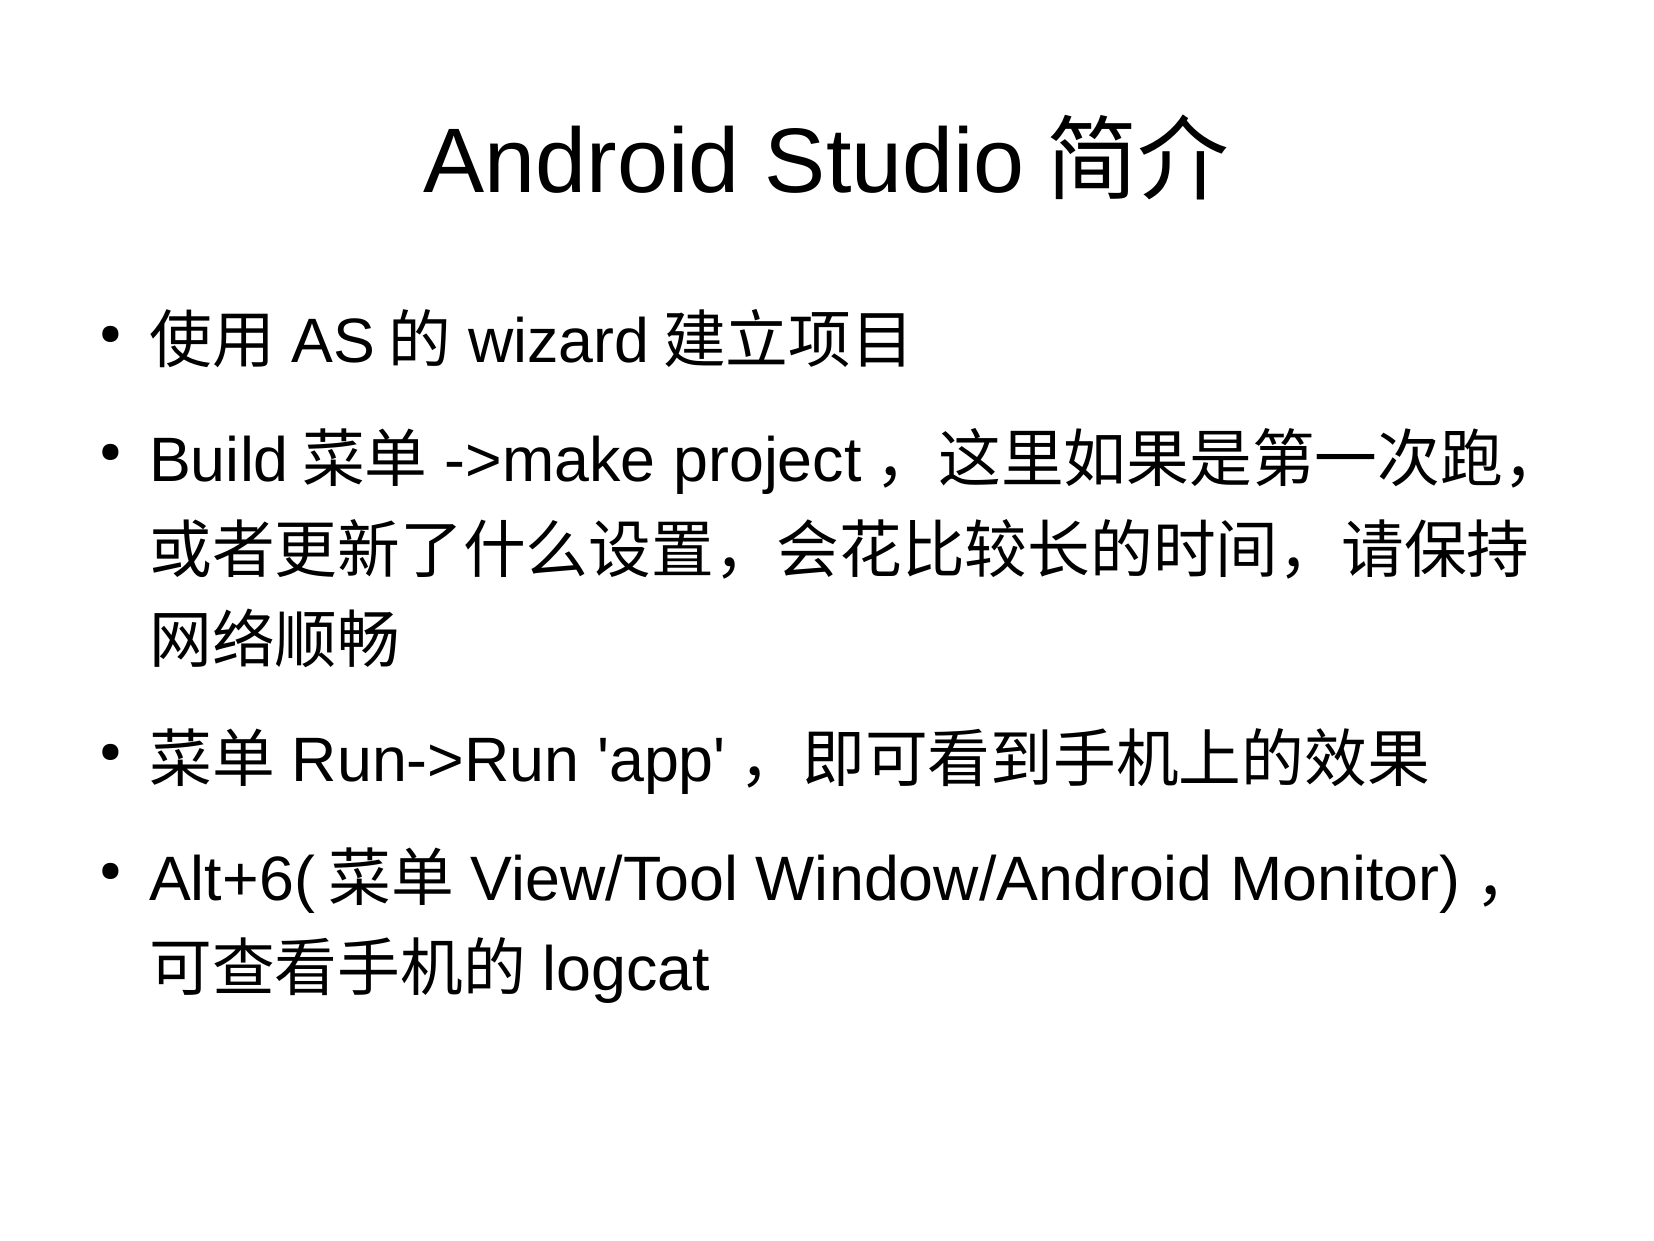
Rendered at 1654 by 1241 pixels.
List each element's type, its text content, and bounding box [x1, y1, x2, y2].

title Android Studio简介 [82, 49, 1571, 257]
list 使用AS的wizard建立项目 Build菜单->make project，这里如果是第一次跑，或者更新了什么设置，会花比较长的时间，请保持网络顺畅 菜单Run->Run 'app'，即可看到手机上的效果 Alt+6(菜单View/Tool Window/Android Monitor)，可查看手机的logcat [82, 290, 1571, 1010]
